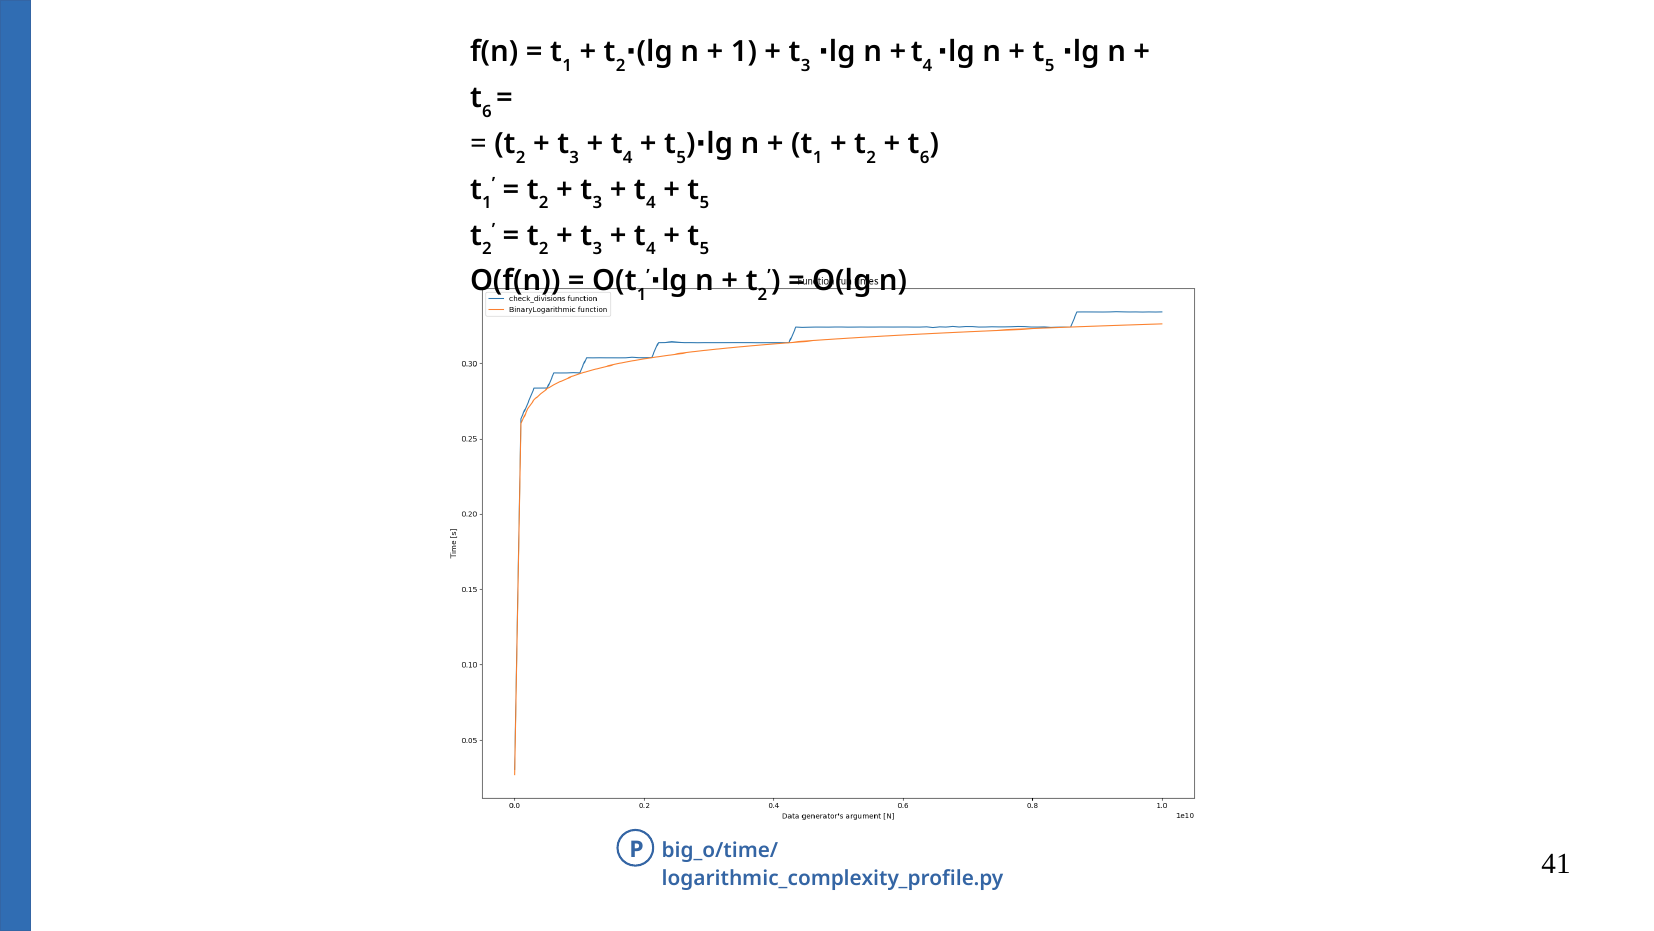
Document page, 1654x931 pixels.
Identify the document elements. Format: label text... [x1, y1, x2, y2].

picture [645, 863, 663, 871]
text_box P [615, 826, 645, 873]
text_box [0, 0, 31, 931]
text_box f(n) = t1 + t2⋅(lg n + 1) + t3 ⋅lg n + t4 ⋅lg n + t5 ⋅lg n + t6 = = (t2 + t3 + t4 + t5)⋅lg n + (t1 + t2 + t6) t1’ = t2 + t3 + t4 + t5 t2’ = t2 + t3 + t4 + t5 O(f(n)) = O(t1’⋅lg n + t2’) = O(lg n) [455, 23, 1199, 254]
picture [367, 209, 1286, 871]
text_box big_o/time/logarithmic_complexity_profile.py [646, 827, 1110, 869]
